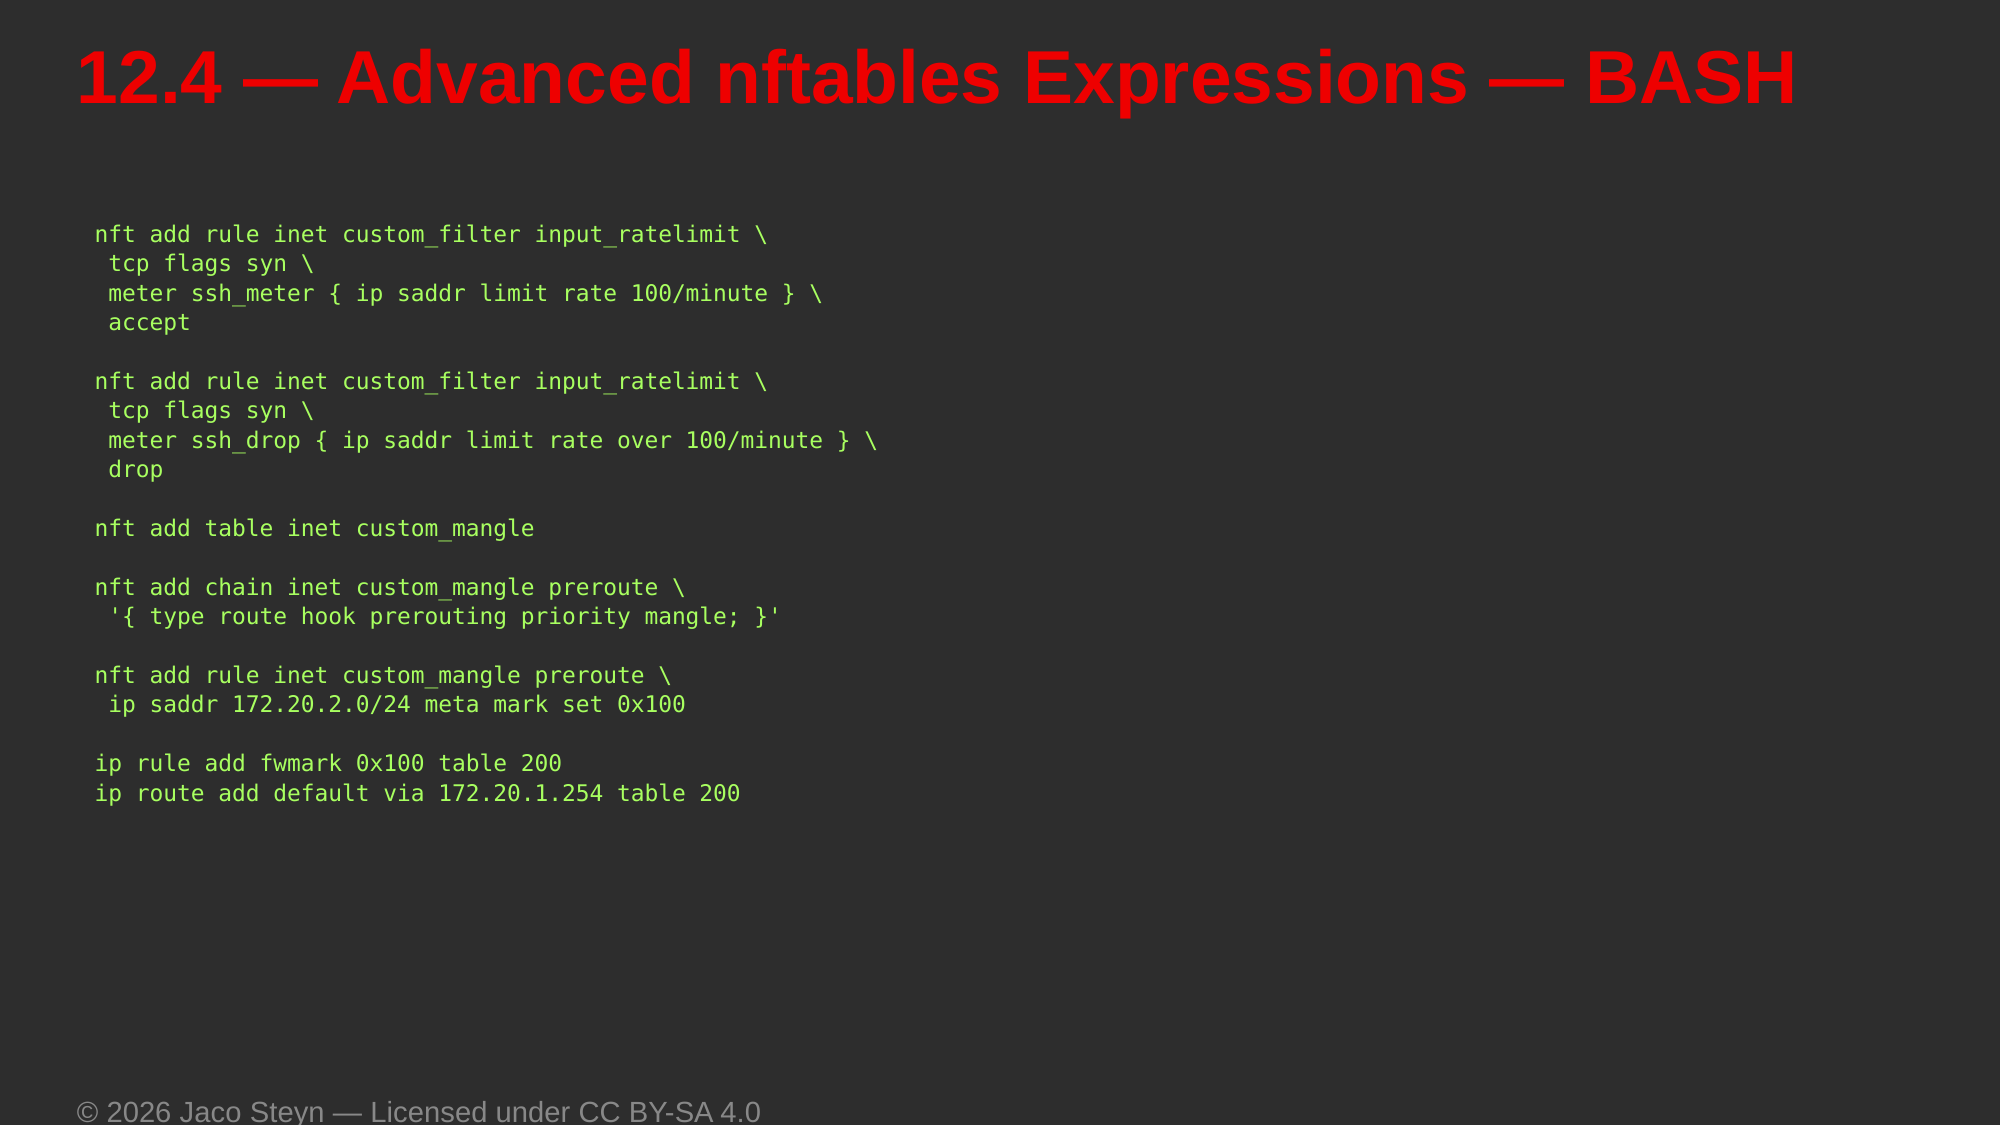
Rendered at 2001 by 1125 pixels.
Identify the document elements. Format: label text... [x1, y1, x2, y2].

text_box © 2026 Jaco Steyn — Licensed under CC BY-SA 4.0 [59, 1083, 1942, 1120]
text_box 12.4 — Advanced nftables Expressions — BASH [59, 23, 1942, 178]
text_box nft add rule inet custom_filter input_ratelimit \ tcp flags syn \ meter ssh_meter { ip saddr limit rate 100/minute } \ accept nft add rule inet custom_filter input_ratelimit \ tcp flags syn \ meter ssh_drop { ip saddr limit rate over 100/minute } \ drop nft add table inet custom_mangle nft add chain inet custom_mangle preroute \ '{ type route hook prerouting priority mangle; }' nft add rule inet custom_mangle preroute \ ip saddr 172.20.2.0/24 meta mark set 0x100 ip rule add fwmark 0x100 table 200 ip route add default via 172.20.1.254 table 200 [59, 194, 1942, 1052]
